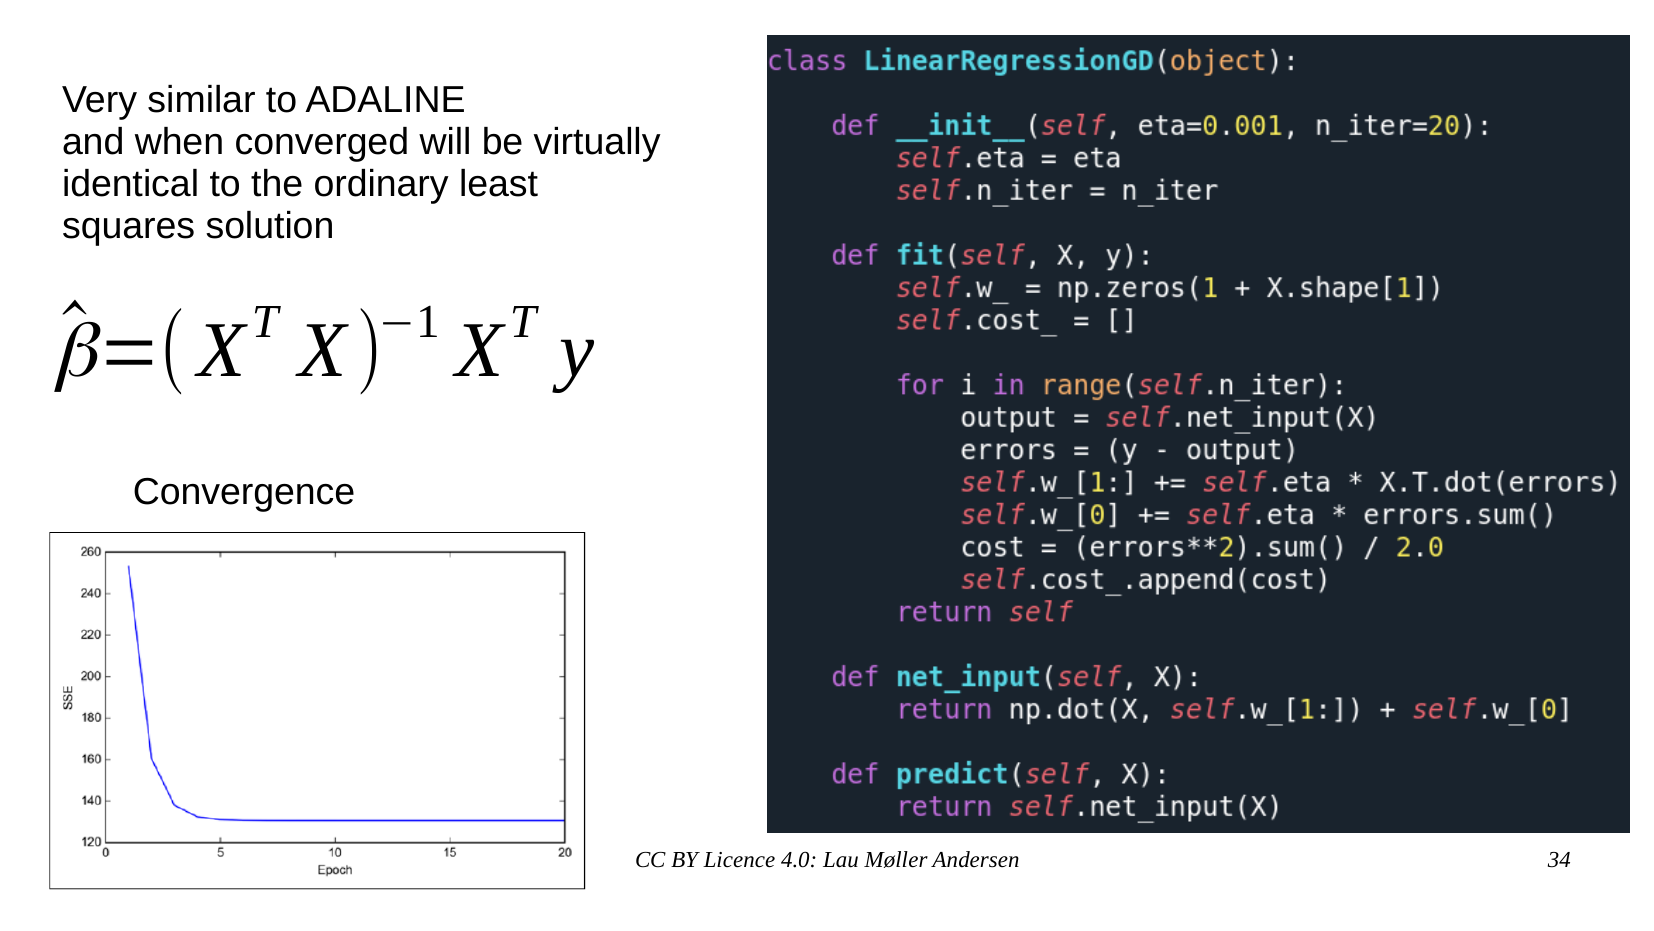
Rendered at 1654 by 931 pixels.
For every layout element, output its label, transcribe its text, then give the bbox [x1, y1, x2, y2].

picture [767, 35, 1630, 833]
picture [35, 532, 620, 898]
chart [47, 295, 606, 400]
text_box Very similar to ADALINE and when converged will be virtually identical to the ordinary least squares solution [47, 70, 686, 254]
text_box Convergence [118, 462, 567, 520]
